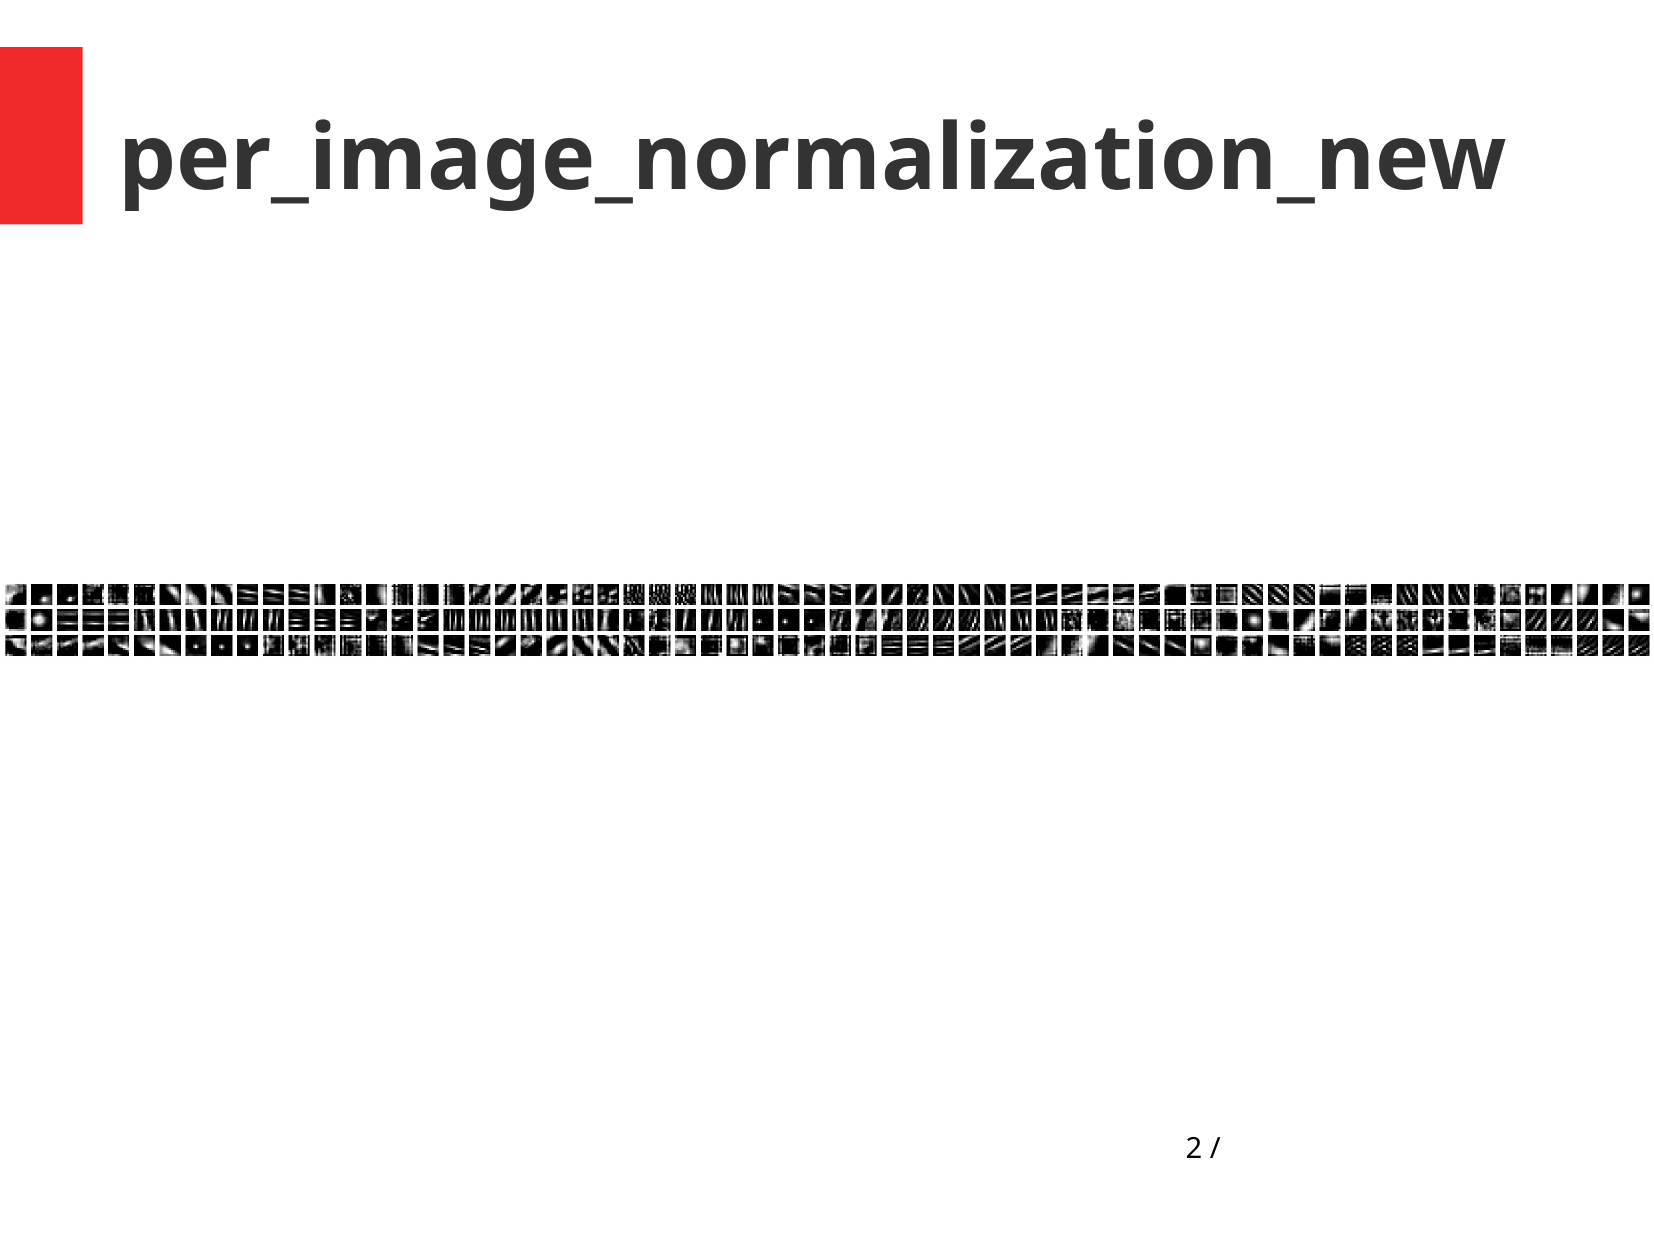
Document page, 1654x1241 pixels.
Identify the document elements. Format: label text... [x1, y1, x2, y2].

text_box / [1185, 1129, 1571, 1216]
picture [0, 579, 1654, 661]
title per_image_normalization_new [118, 49, 1571, 257]
